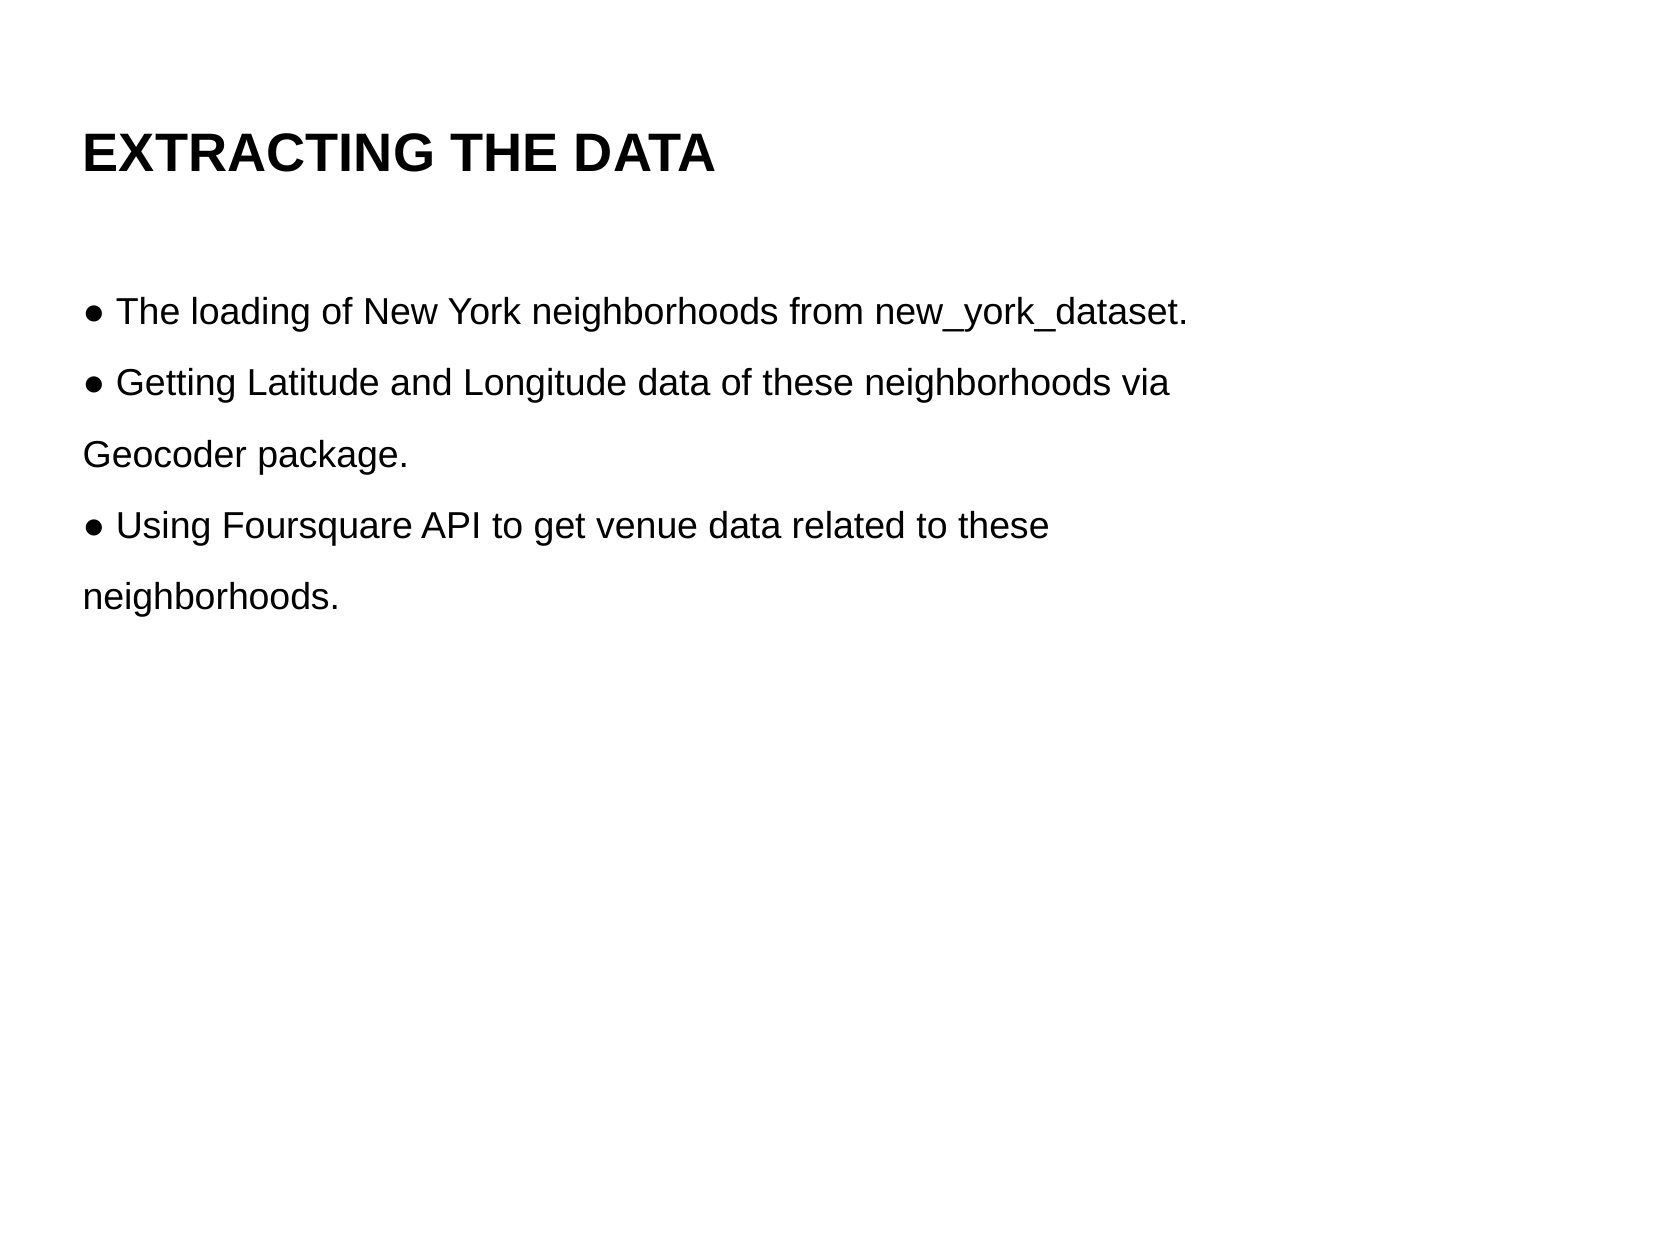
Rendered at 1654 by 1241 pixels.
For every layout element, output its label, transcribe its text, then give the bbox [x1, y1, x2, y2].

list ● The loading of New York neighborhoods from new_york_dataset. ● Getting Latitude and Longitude data of these neighborhoods via Geocoder package. ● Using Foursquare API to get venue data related to these neighborhoods. [82, 290, 1571, 1109]
title EXTRACTING THE DATA [82, 49, 1571, 257]
